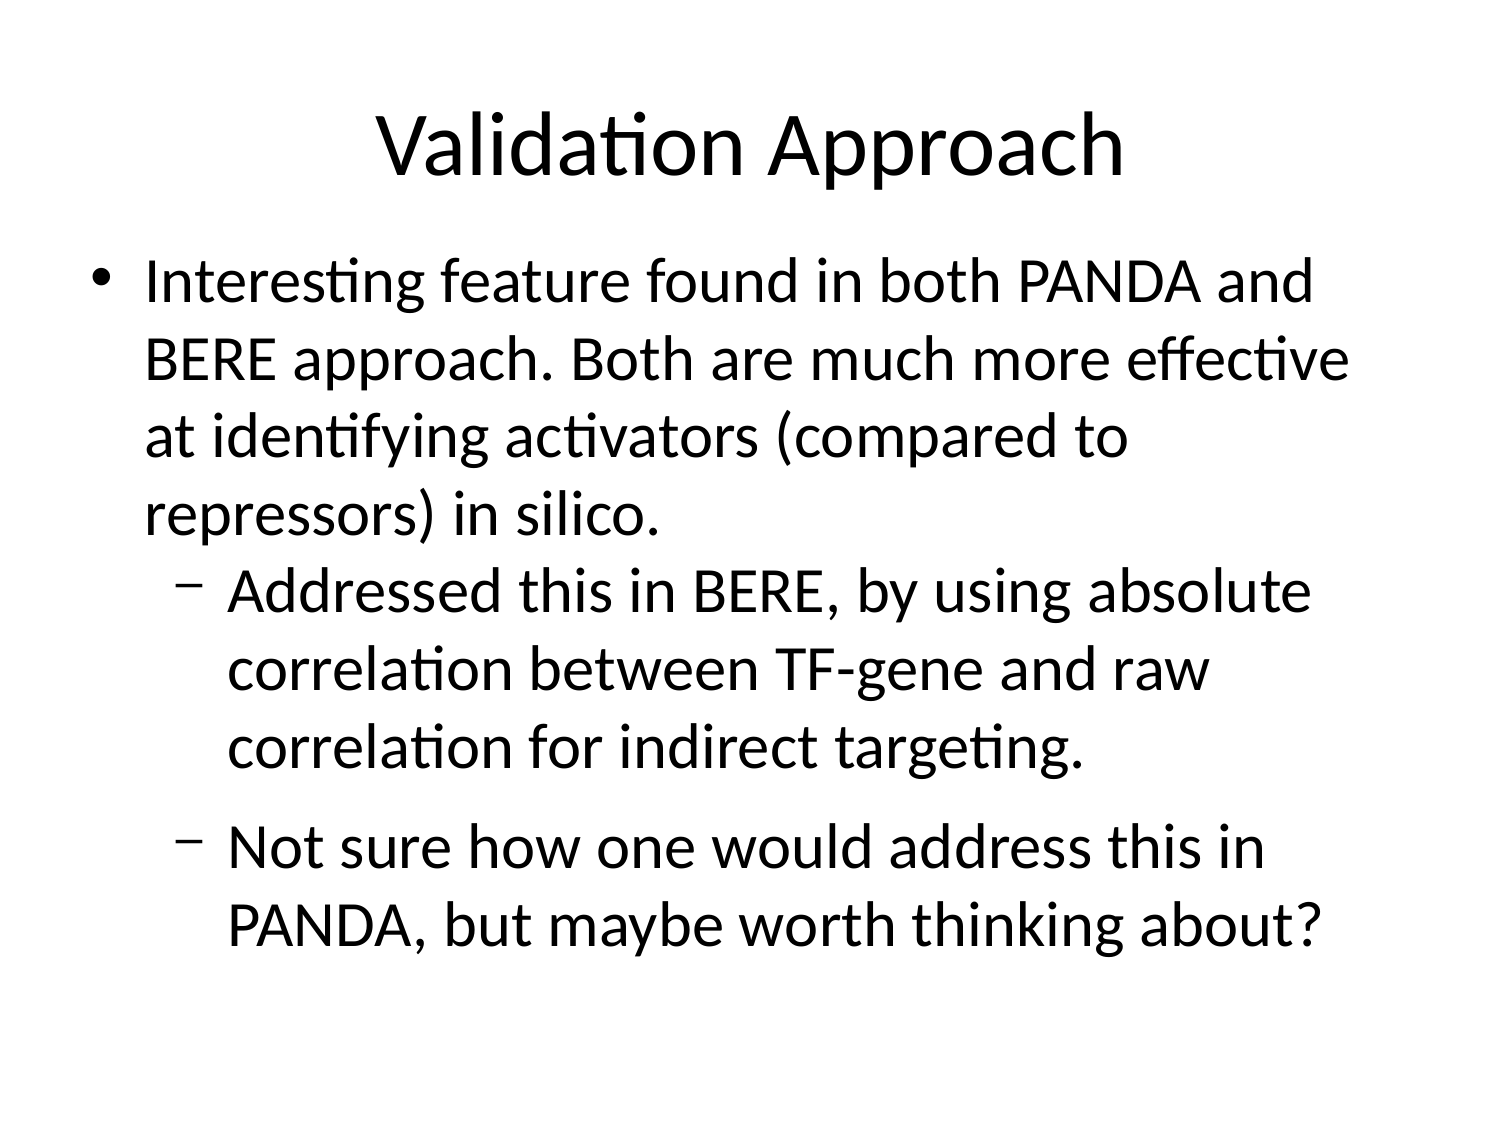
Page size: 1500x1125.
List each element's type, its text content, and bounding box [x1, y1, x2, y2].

title Validation Approach [76, 45, 1427, 233]
list Interesting feature found in both PANDA and BERE approach. Both are much more effective at identifying activators (compared to repressors) in silico. Addressed this in BERE, by using absolute correlation between TF-gene and raw correlation for indirect targeting. Not sure how one would address this in PANDA, but maybe worth thinking about? [75, 230, 1425, 973]
